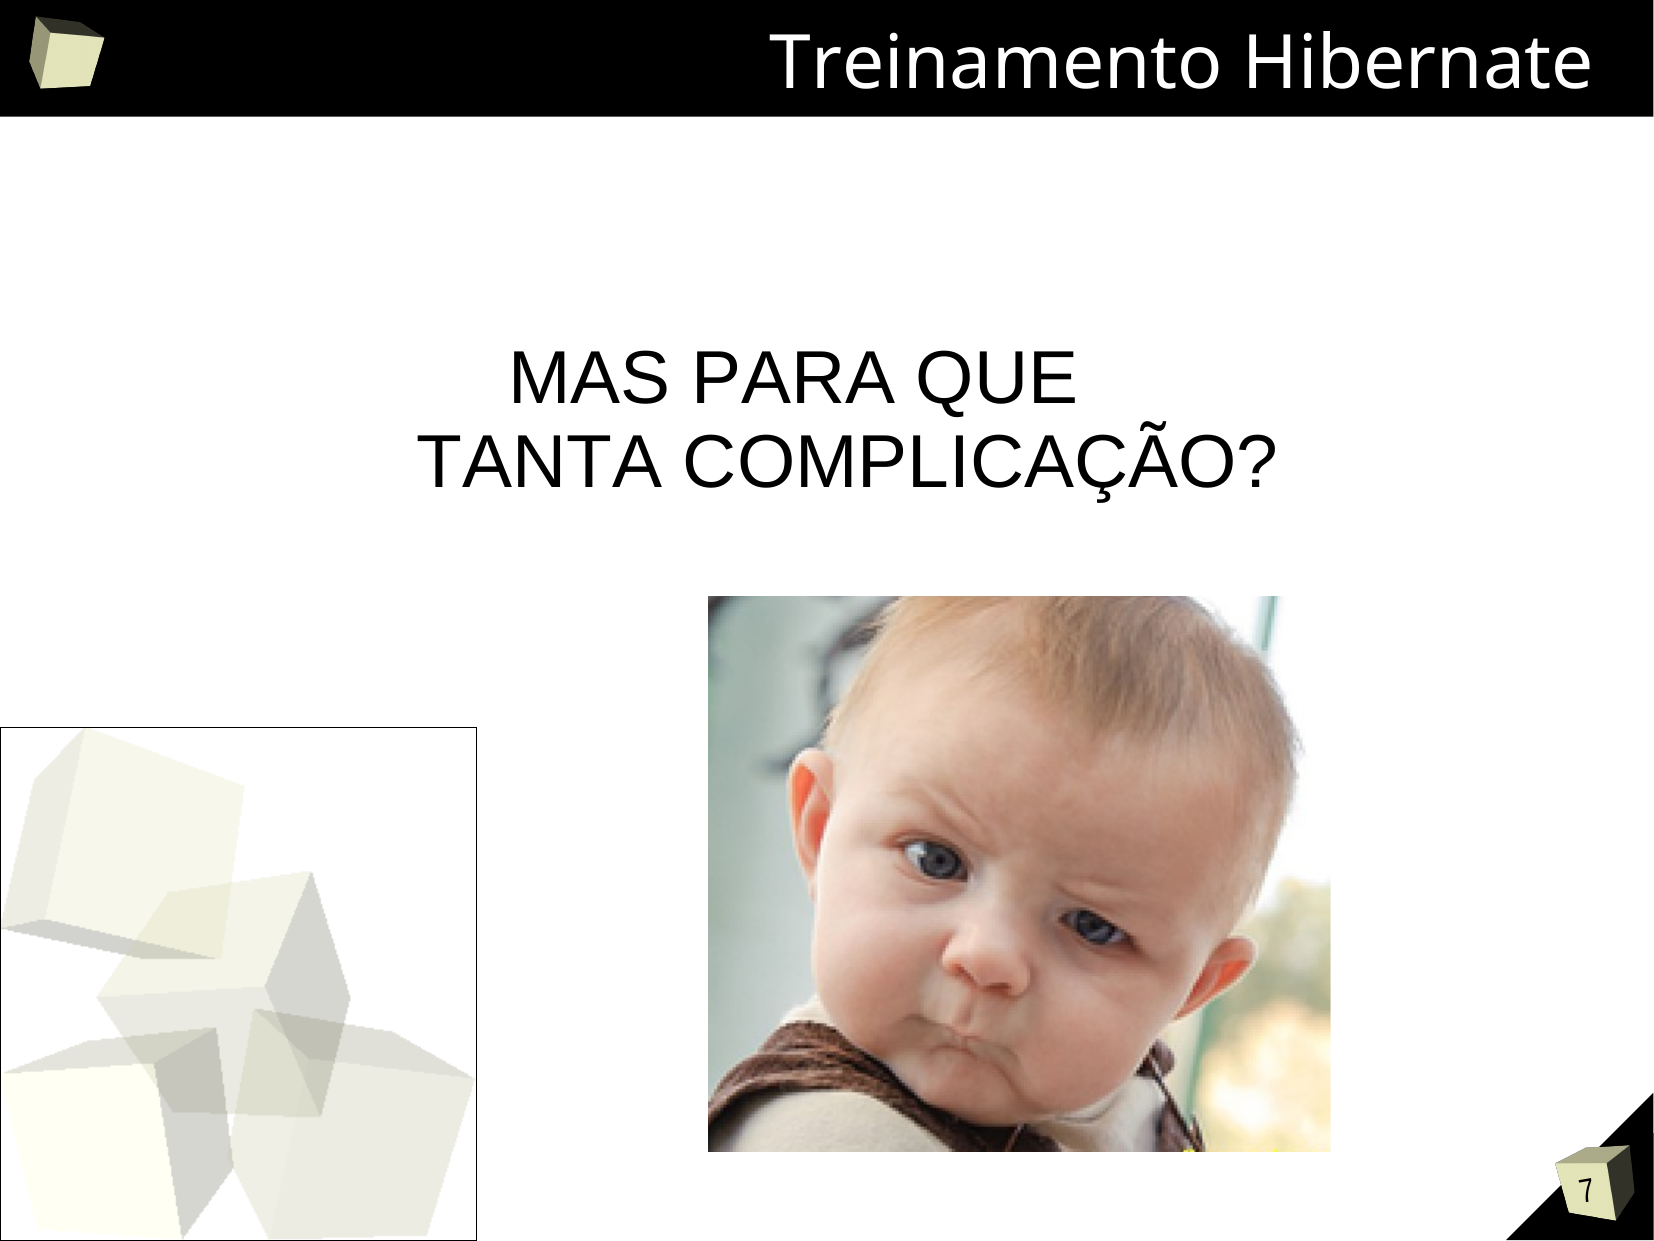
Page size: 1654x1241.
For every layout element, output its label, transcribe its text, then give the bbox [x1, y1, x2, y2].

title Treinamento Hibernate [118, 0, 1595, 119]
list MAS PARA QUE TANTA COMPLICAÇÃO? [44, 177, 1611, 1214]
picture [1, 728, 476, 1240]
picture [708, 596, 1334, 1152]
